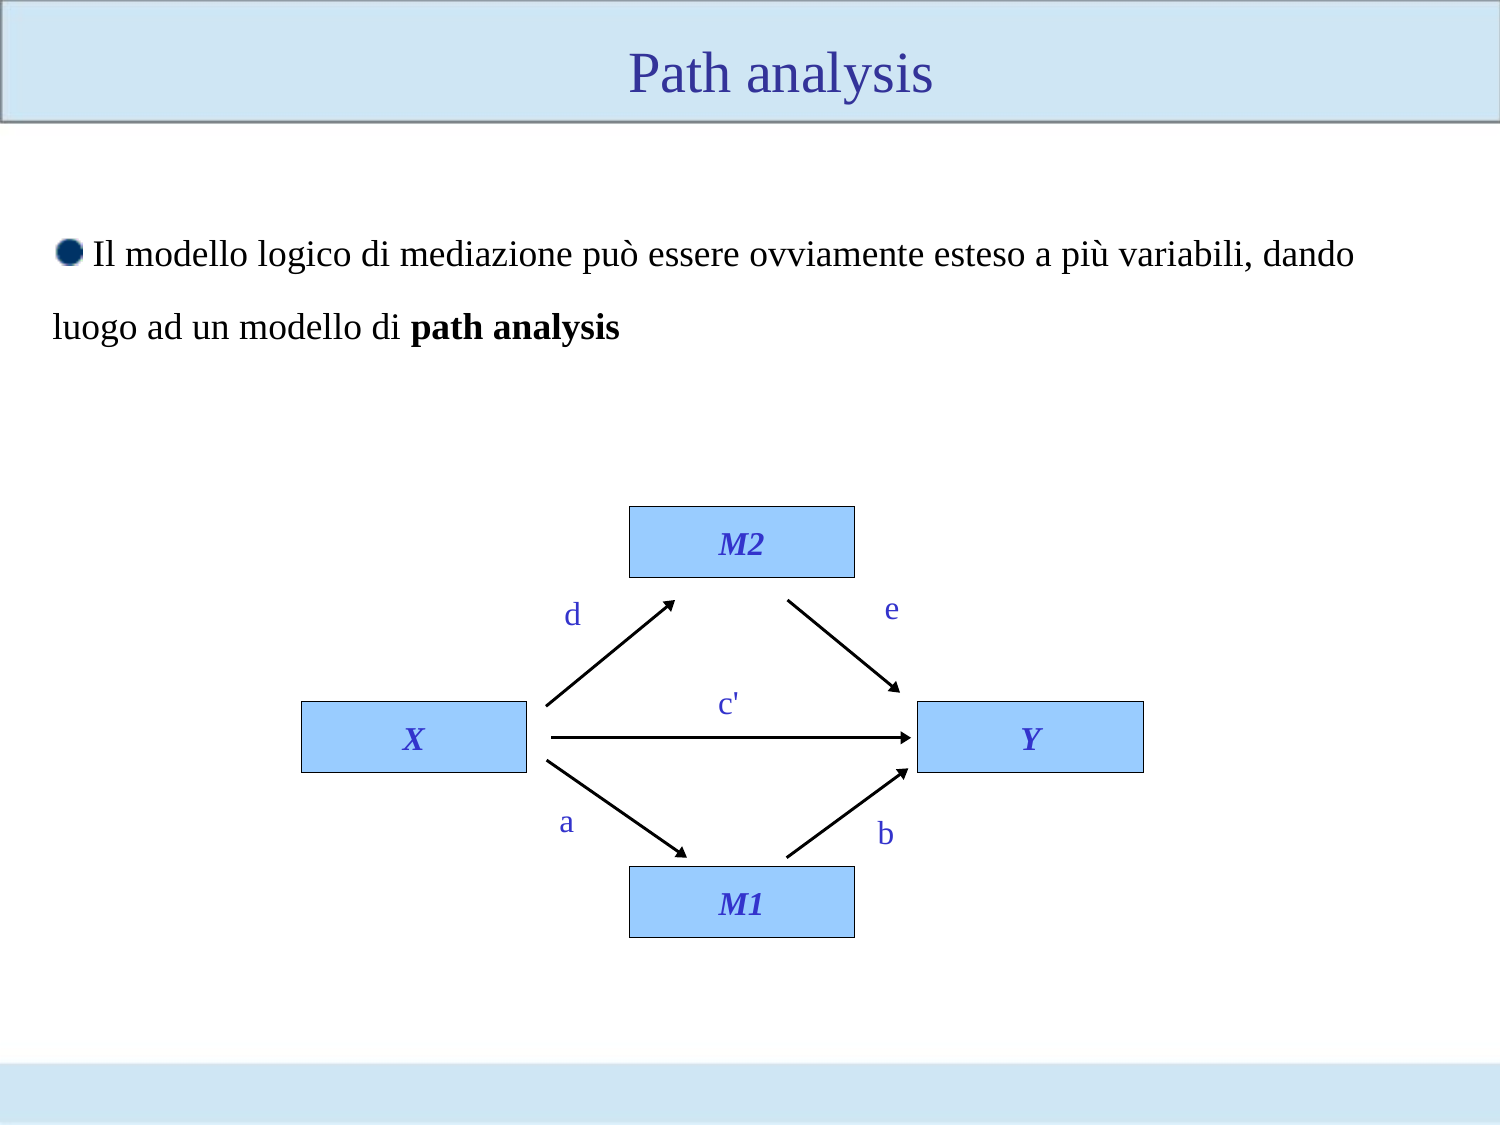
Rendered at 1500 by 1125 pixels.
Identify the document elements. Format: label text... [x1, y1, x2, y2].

title Path analysis [249, 21, 1313, 117]
text_box Y [917, 701, 1144, 773]
picture [0, 0, 1500, 1125]
text_box b [789, 803, 983, 911]
text_box M2 [629, 506, 855, 578]
text_box M1 [629, 866, 855, 938]
text_box e [829, 578, 955, 650]
text_box Il modello logico di mediazione può essere ovviamente esteso a più variabili, dando luogo ad un modello di path analysis [37, 187, 1463, 355]
text_box c' [631, 673, 826, 781]
text_box a [503, 791, 630, 863]
text_box d [509, 585, 636, 656]
text_box X [301, 701, 527, 773]
